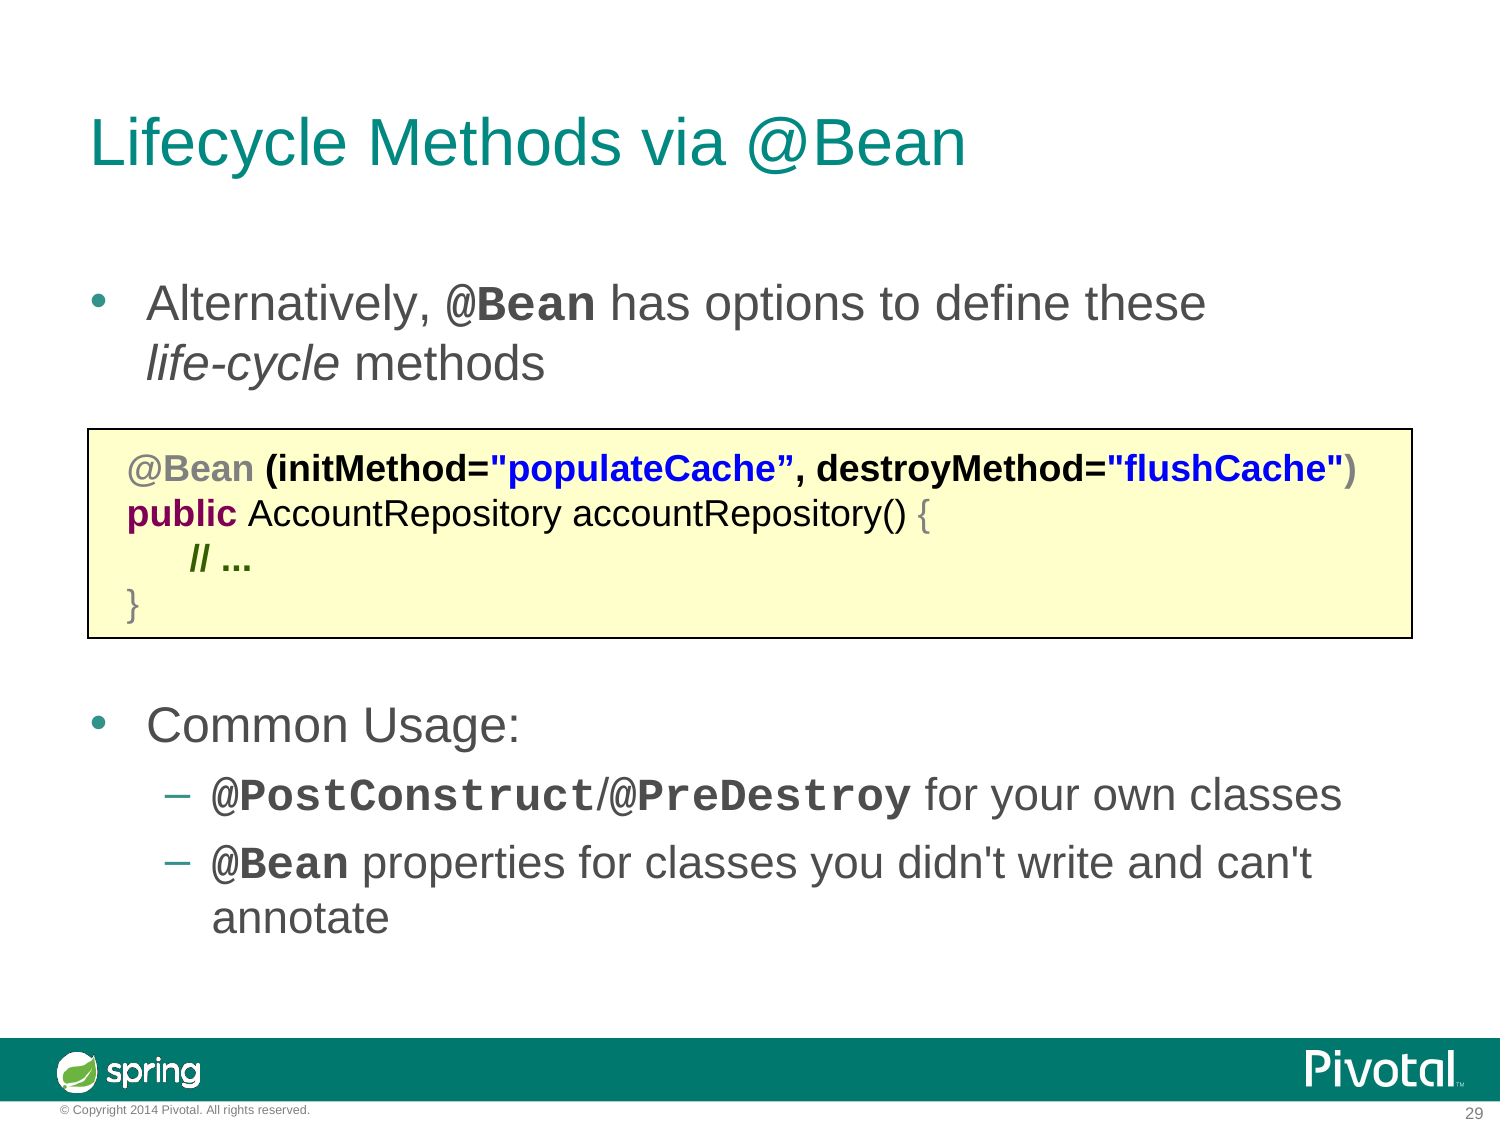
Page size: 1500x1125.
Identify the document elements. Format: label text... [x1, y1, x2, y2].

picture [1306, 1050, 1464, 1087]
picture [32, 1041, 210, 1103]
list Alternatively, @Bean has options to define these life-cycle methods Common Usage: @PostConstruct/@PreDestroy for your own classes @Bean properties for classes you didn't write and can't annotate [75, 262, 1426, 1006]
text_box @Bean (initMethod="populateCache”, destroyMethod="flushCache") public AccountRepository accountRepository() { // ... } [87, 429, 1413, 638]
title Lifecycle Methods via @Bean [75, 45, 1426, 233]
